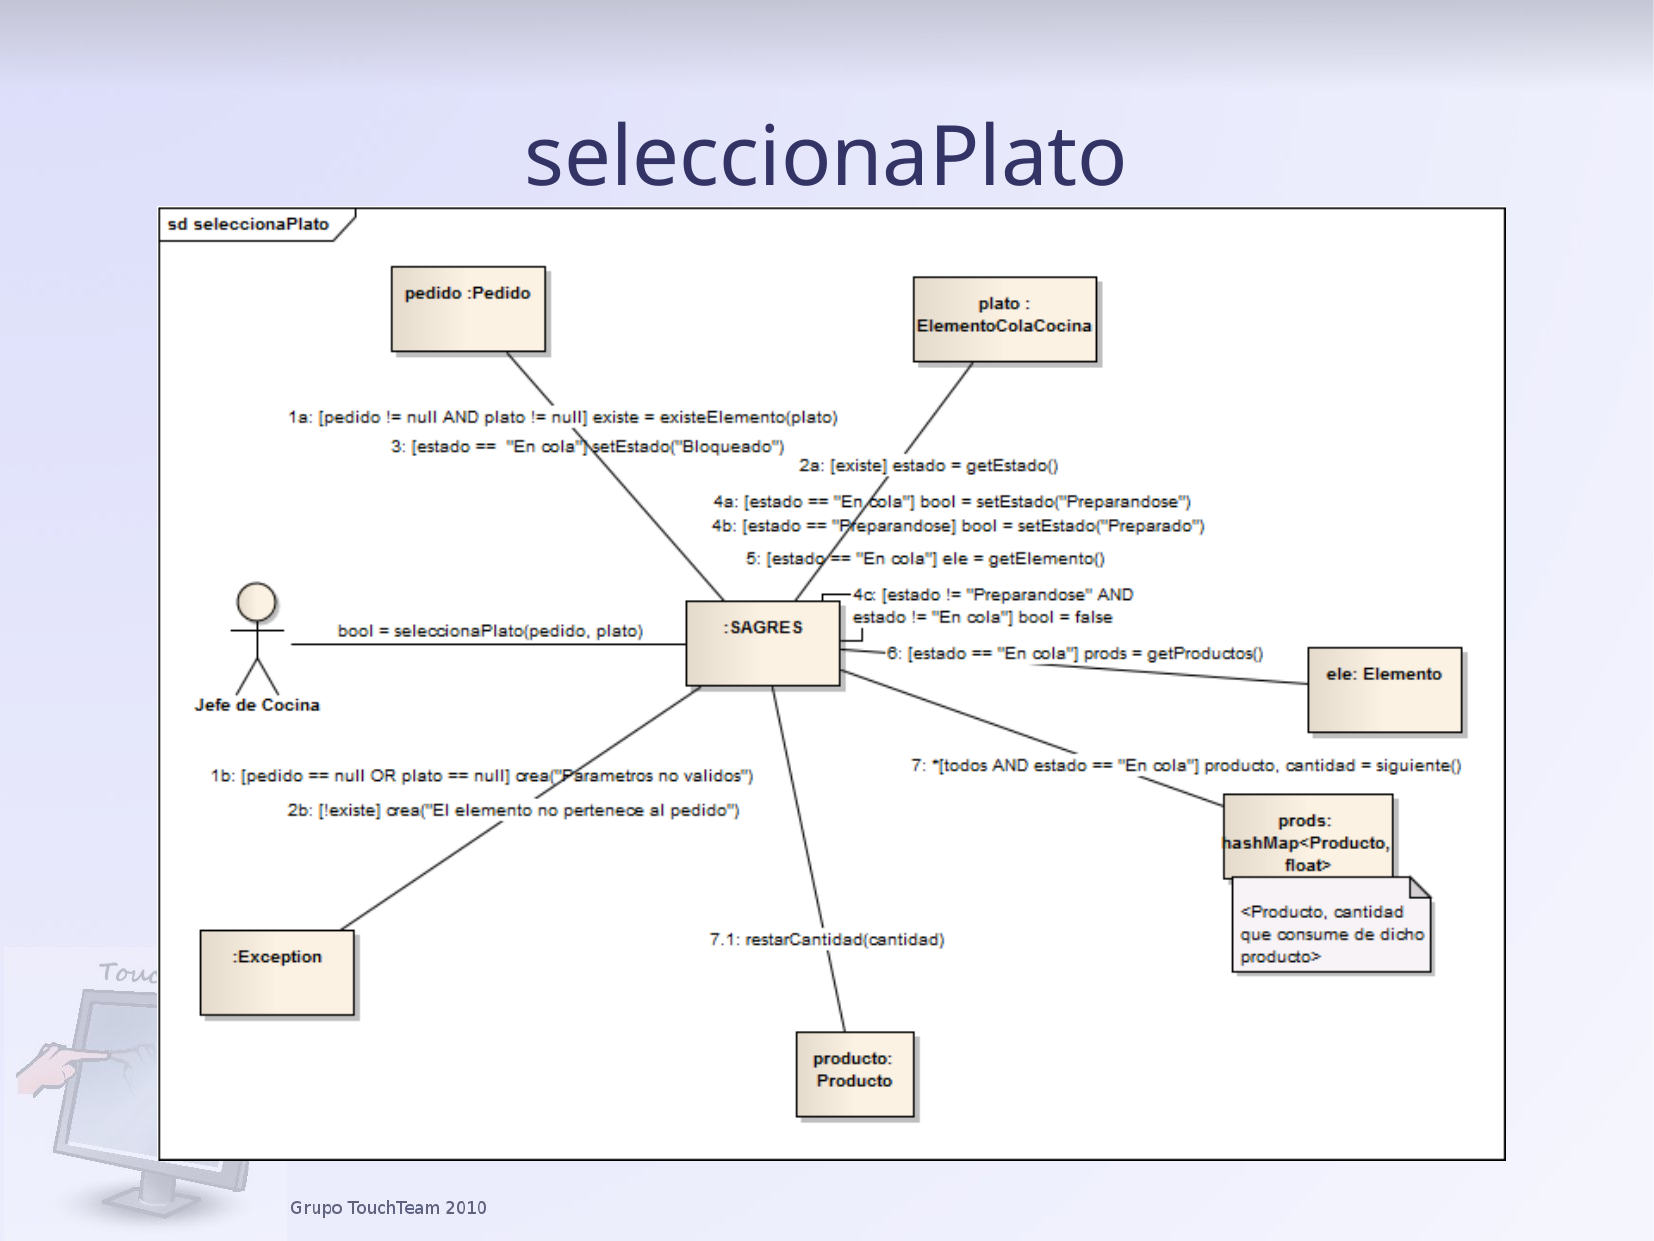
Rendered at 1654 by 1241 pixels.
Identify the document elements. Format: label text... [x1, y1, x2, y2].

picture [0, 0, 1654, 1241]
title seleccionaPlato [82, 49, 1571, 257]
